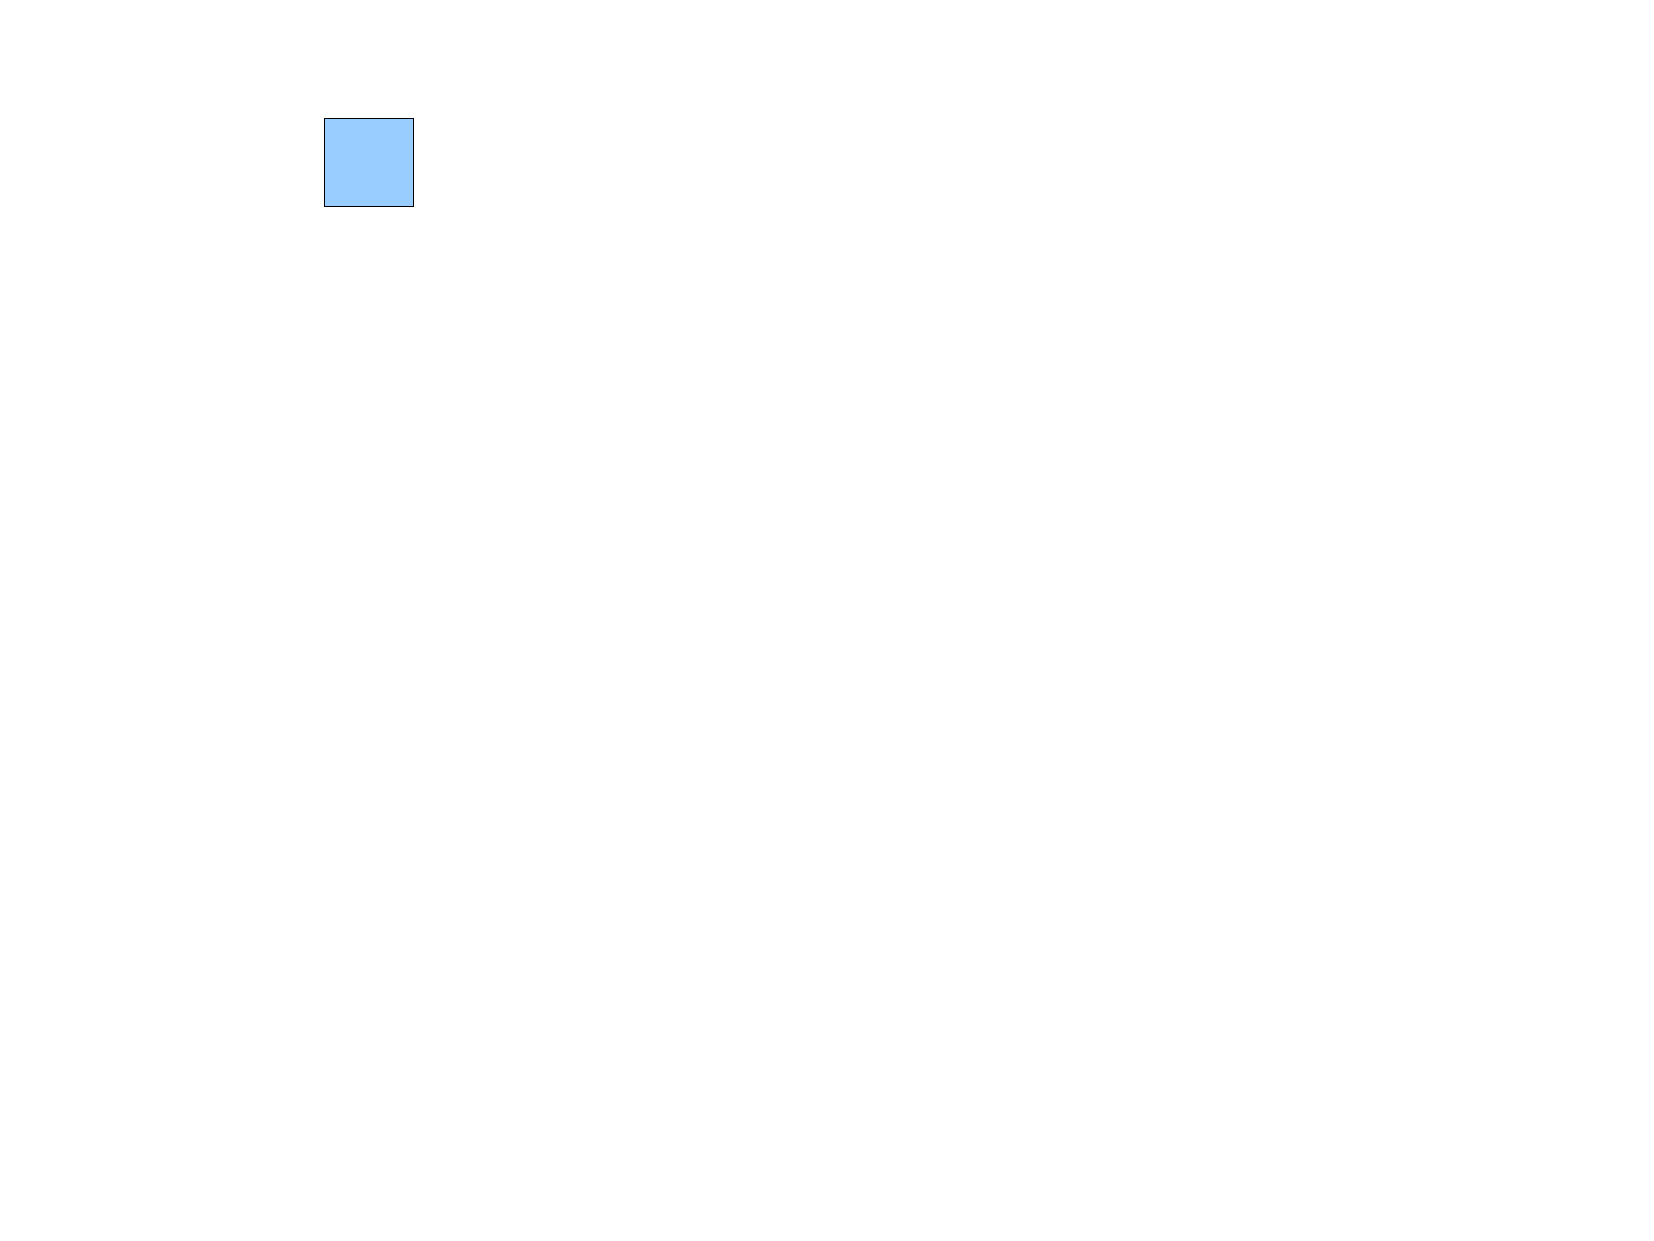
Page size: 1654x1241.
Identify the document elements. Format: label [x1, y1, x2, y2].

text_box [324, 118, 414, 207]
